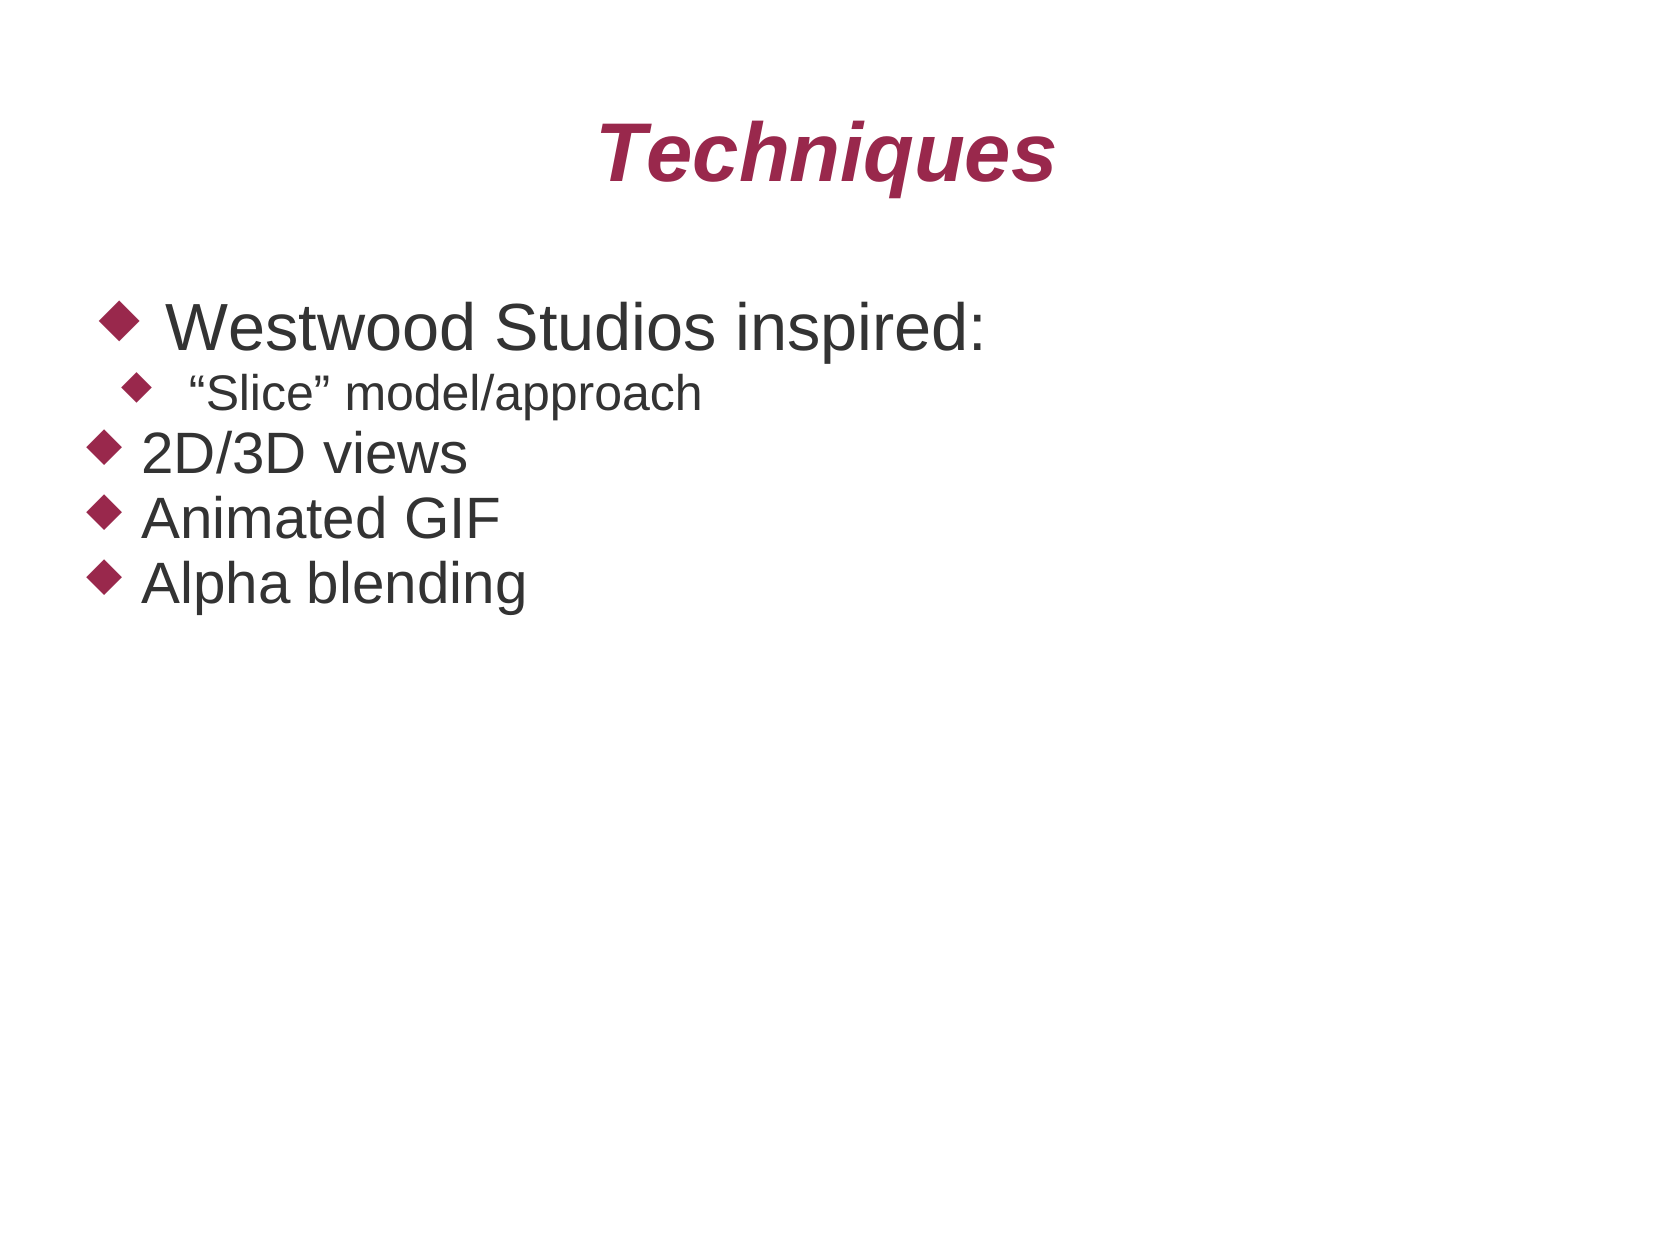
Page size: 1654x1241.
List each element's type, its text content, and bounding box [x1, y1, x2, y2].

list Westwood Studios inspired: “Slice” model/approach 2D/3D views Animated GIF Alpha blending [82, 290, 1571, 1109]
title Techniques [82, 49, 1571, 257]
